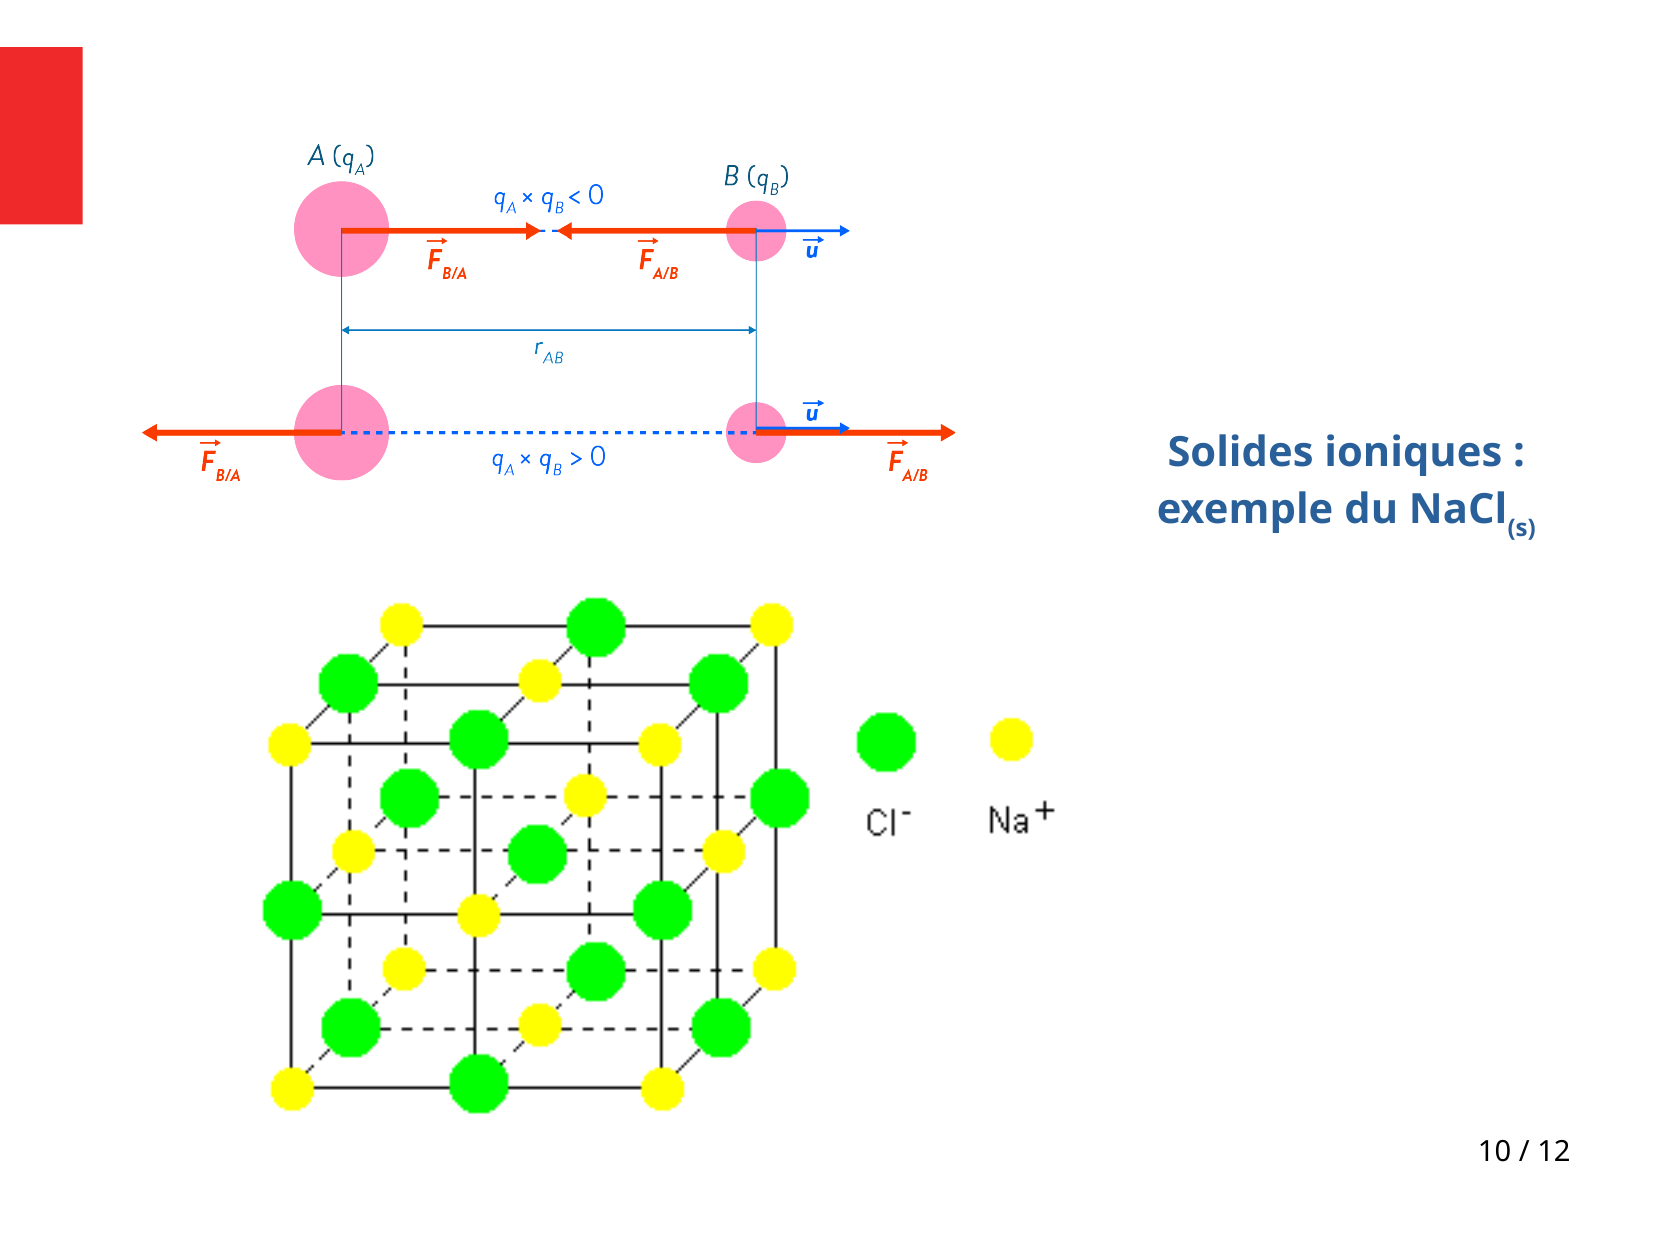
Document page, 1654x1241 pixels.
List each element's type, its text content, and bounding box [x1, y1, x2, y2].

picture [248, 591, 1087, 1146]
title Solides ioniques : exemple du NaCl(s) [1122, 256, 1571, 709]
picture [141, 140, 956, 502]
